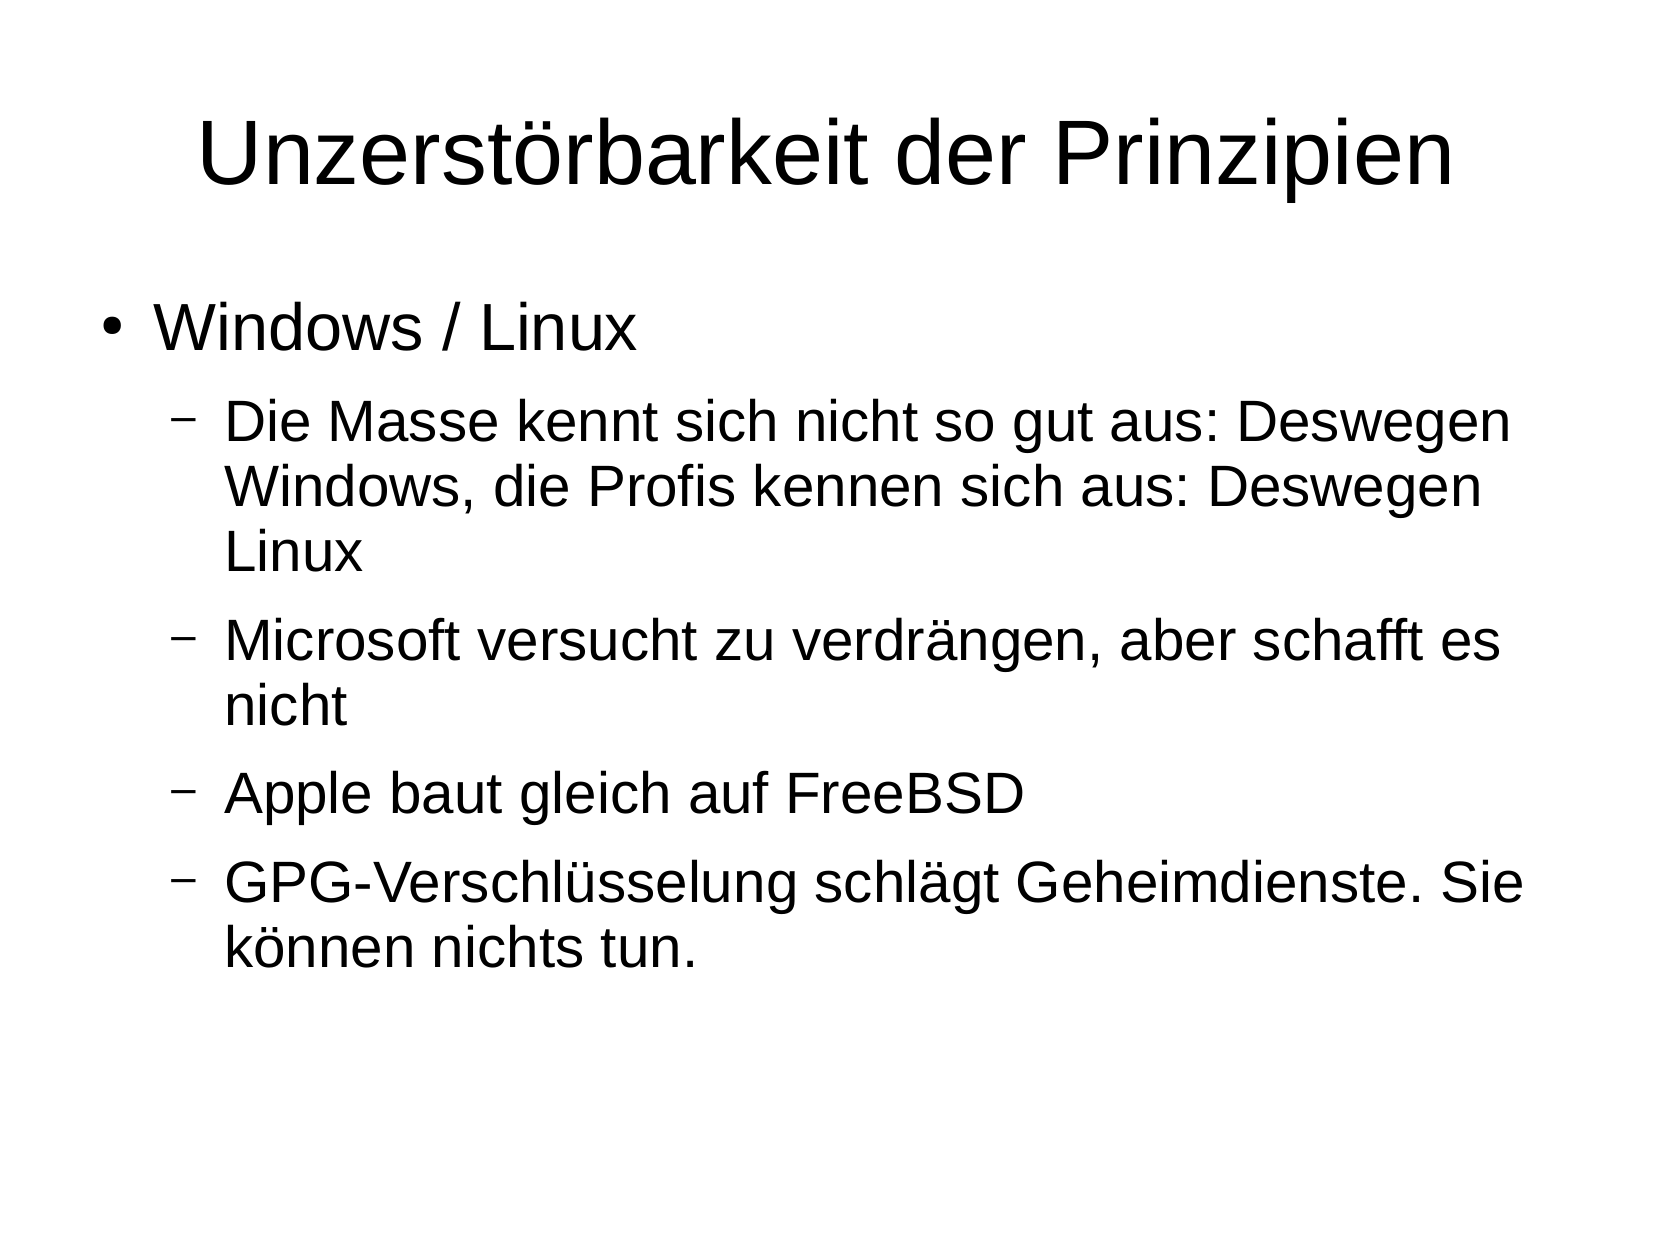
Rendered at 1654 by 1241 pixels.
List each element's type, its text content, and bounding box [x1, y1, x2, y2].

list Windows / Linux Die Masse kennt sich nicht so gut aus: Deswegen Windows, die Profis kennen sich aus: Deswegen Linux Microsoft versucht zu verdrängen, aber schafft es nicht Apple baut gleich auf FreeBSD GPG-Verschlüsselung schlägt Geheimdienste. Sie können nichts tun. [82, 290, 1571, 1010]
title Unzerstörbarkeit der Prinzipien [82, 49, 1571, 257]
